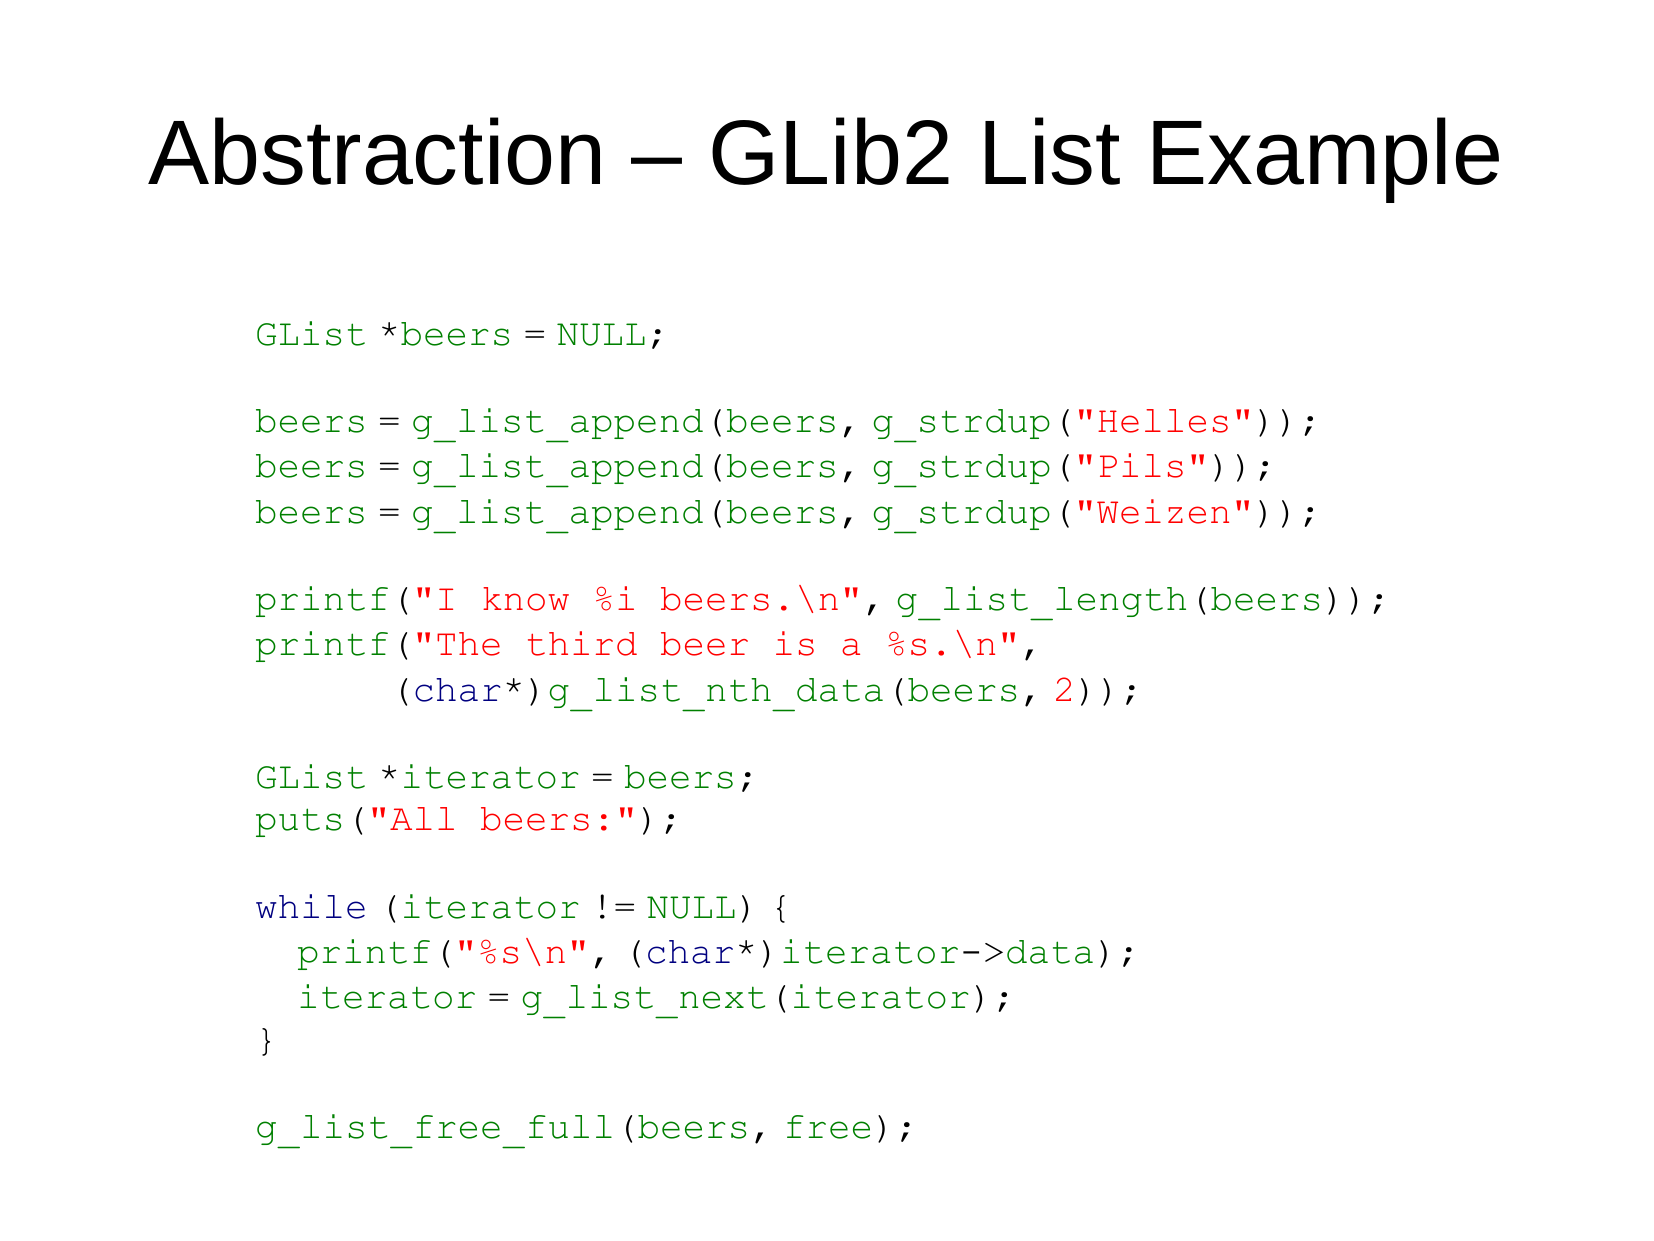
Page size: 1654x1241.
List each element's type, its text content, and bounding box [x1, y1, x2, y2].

text_box GList *beers = NULL; beers = g_list_append(beers, g_strdup("Helles")); beers = g_list_append(beers, g_strdup("Pils")); beers = g_list_append(beers, g_strdup("Weizen")); printf("I know %i beers.\n", g_list_length(beers)); printf("The third beer is a %s.\n", (char*)g_list_nth_data(beers, 2)); GList *iterator = beers; puts("All beers:"); while (iterator != NULL) { printf("%s\n", (char*)iterator->data); iterator = g_list_next(iterator); } g_list_free_full(beers, free); [240, 303, 1406, 1140]
title Abstraction – GLib2 List Example [82, 49, 1571, 257]
